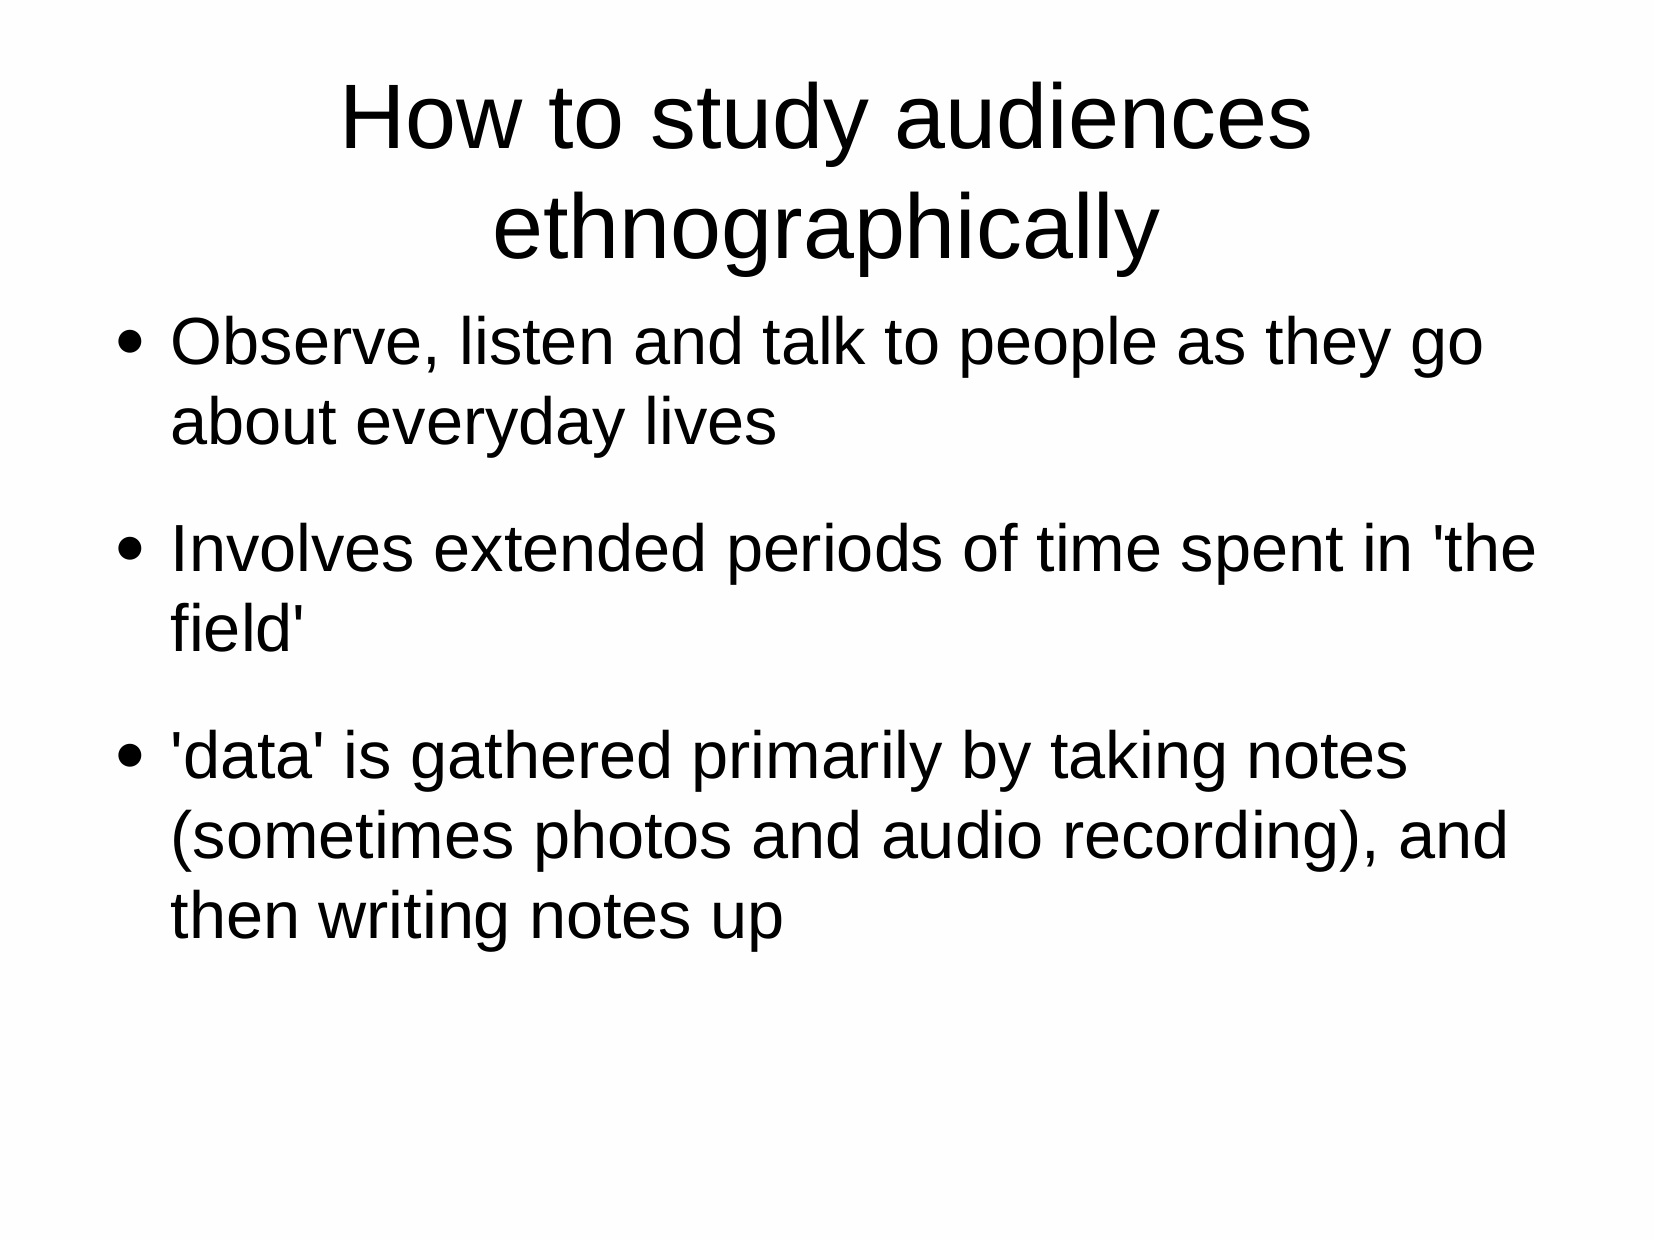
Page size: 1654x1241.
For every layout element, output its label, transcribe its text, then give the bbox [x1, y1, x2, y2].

list Observe, listen and talk to people as they go about everyday lives Involves extended periods of time spent in 'the field' 'data' is gathered primarily by taking notes (sometimes photos and audio recording), and then writing notes up [82, 290, 1571, 1010]
title How to study audiences ethnographically [82, 49, 1571, 257]
